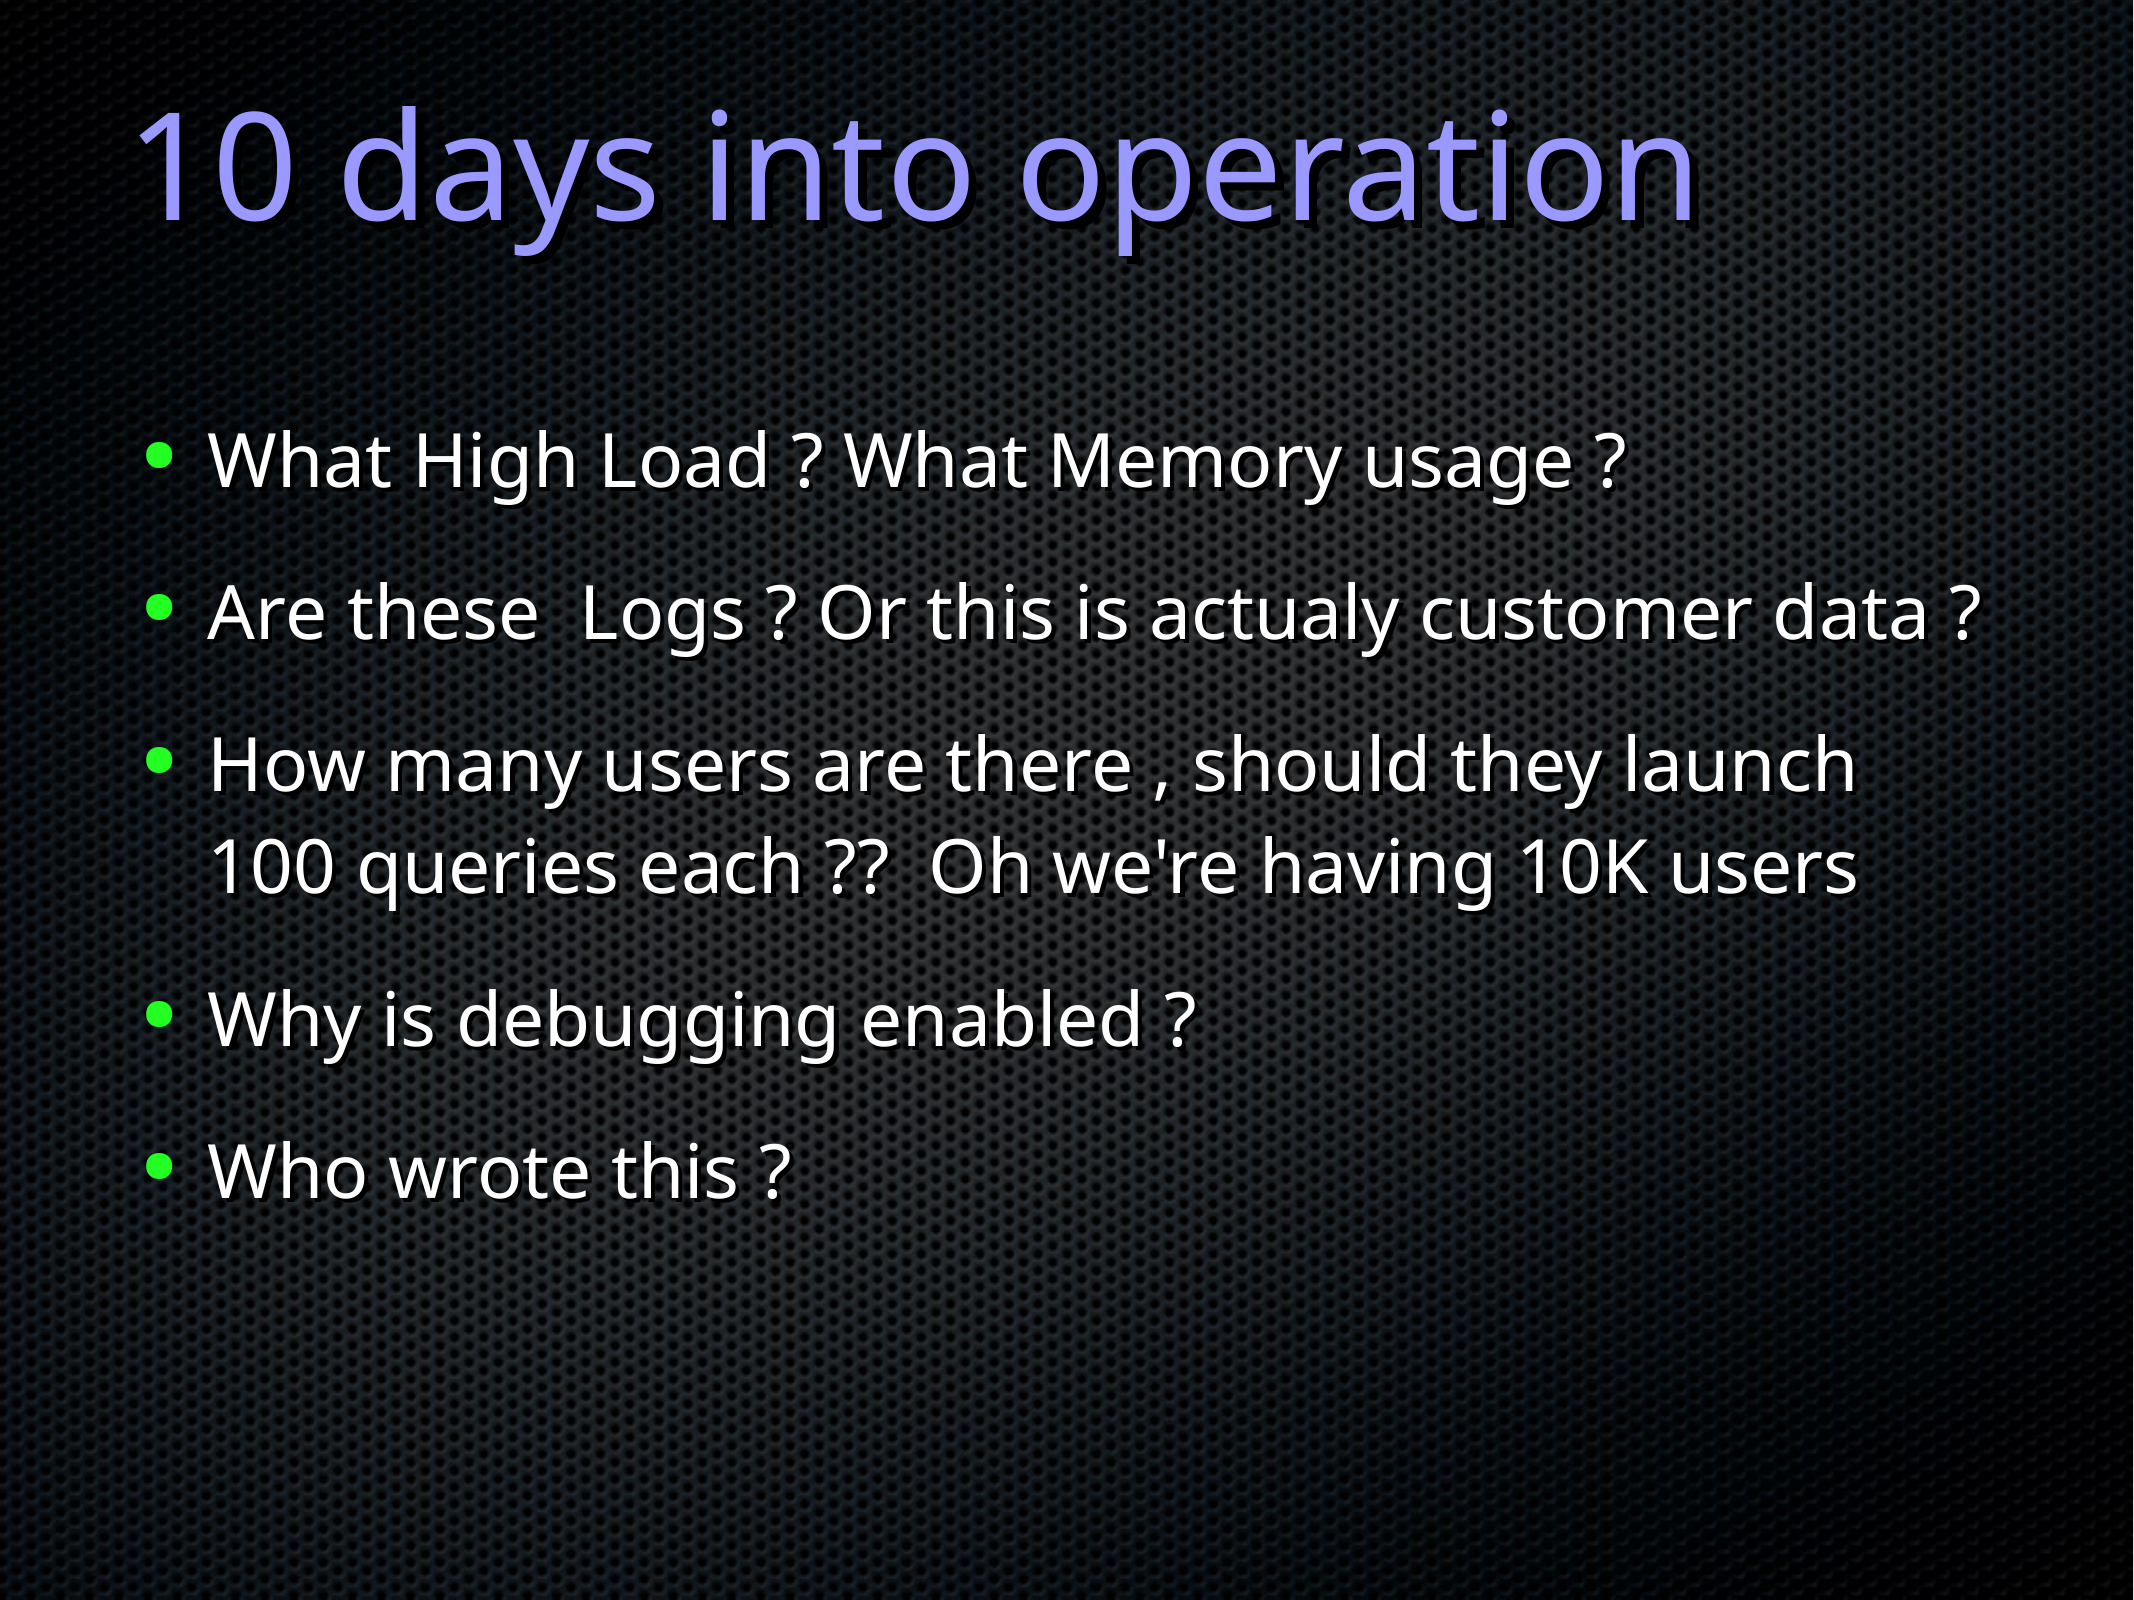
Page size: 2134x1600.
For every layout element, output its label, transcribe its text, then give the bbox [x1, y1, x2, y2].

title 10 days into operation [118, 0, 1994, 325]
list What High Load ? What Memory usage ? Are these Logs ? Or this is actualy customer data ? How many users are there , should they launch 100 queries each ?? Oh we're having 10K users Why is debugging enabled ? Who wrote this ? [132, 277, 2008, 1503]
picture [0, 0, 2134, 1600]
